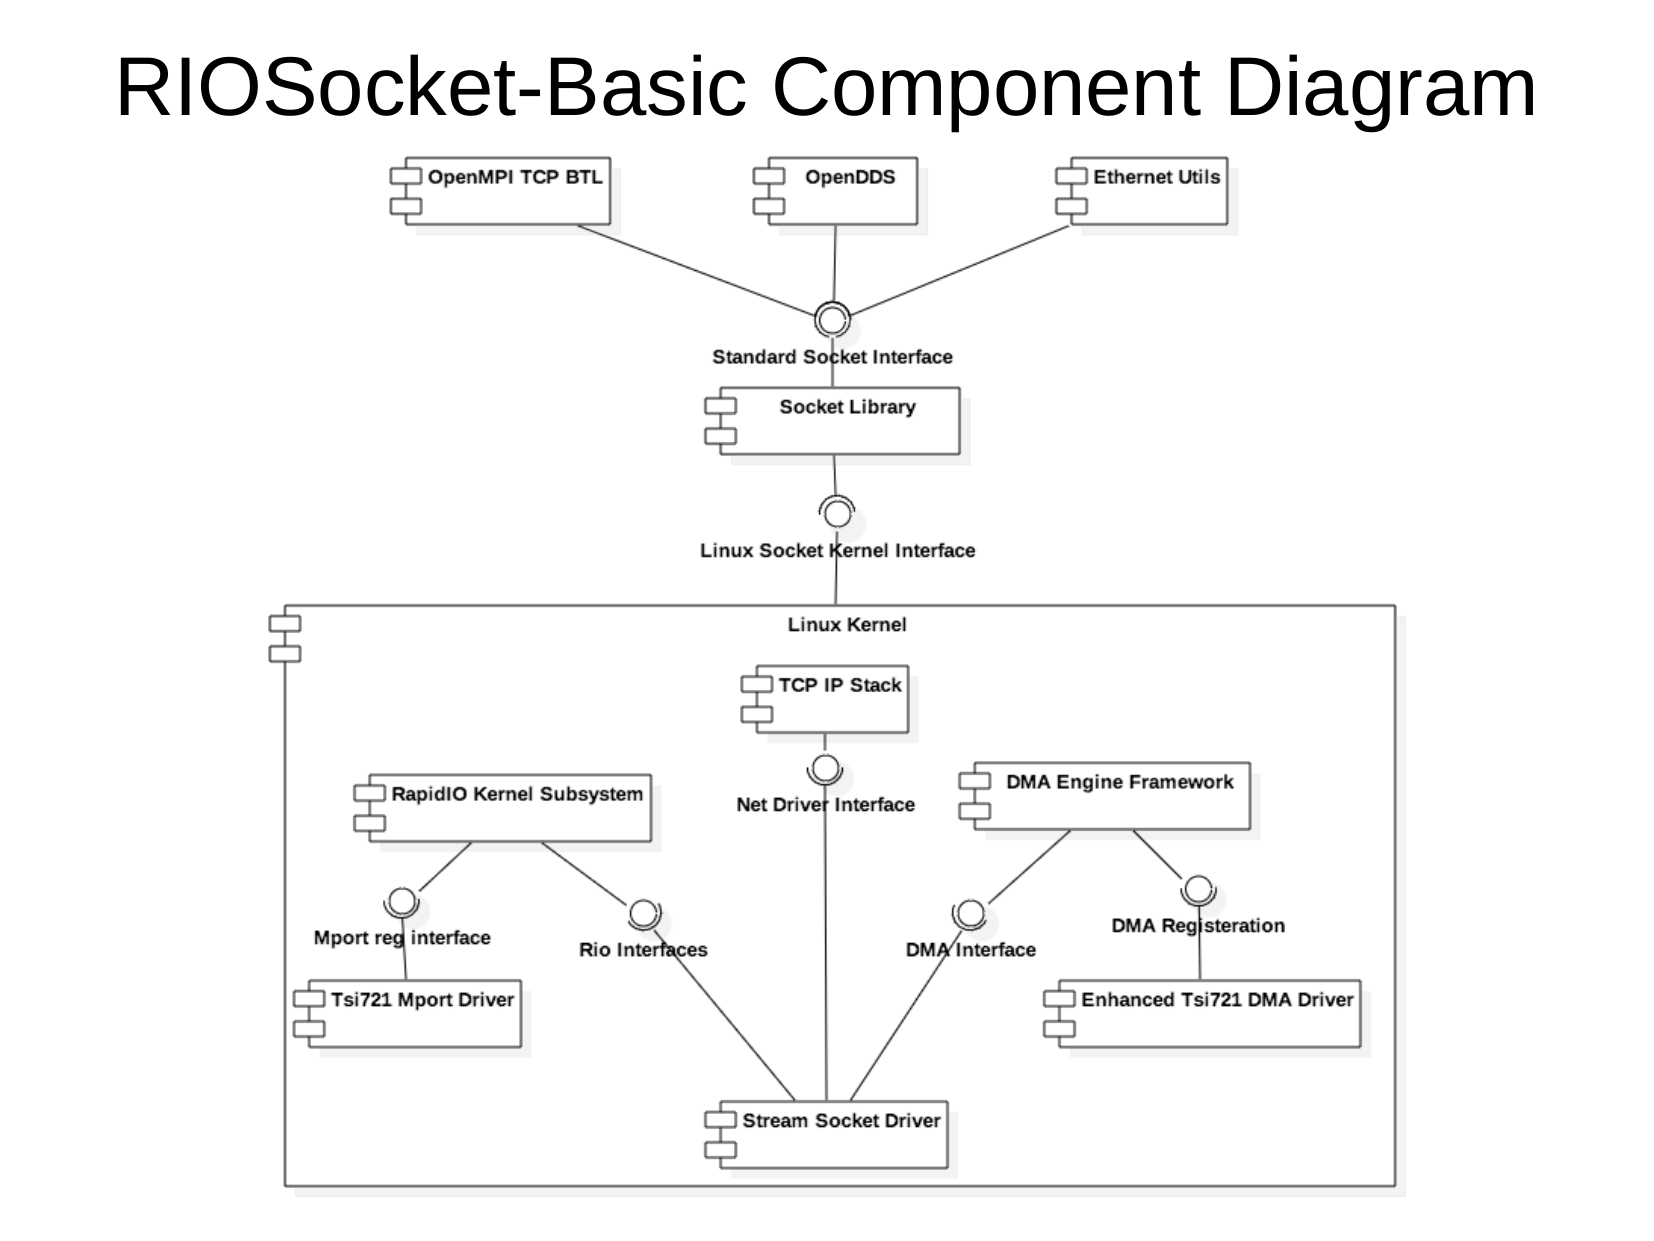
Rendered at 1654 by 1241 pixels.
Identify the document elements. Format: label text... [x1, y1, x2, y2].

title RIOSocket-Basic Component Diagram [82, 30, 1571, 144]
picture [255, 143, 1456, 1241]
